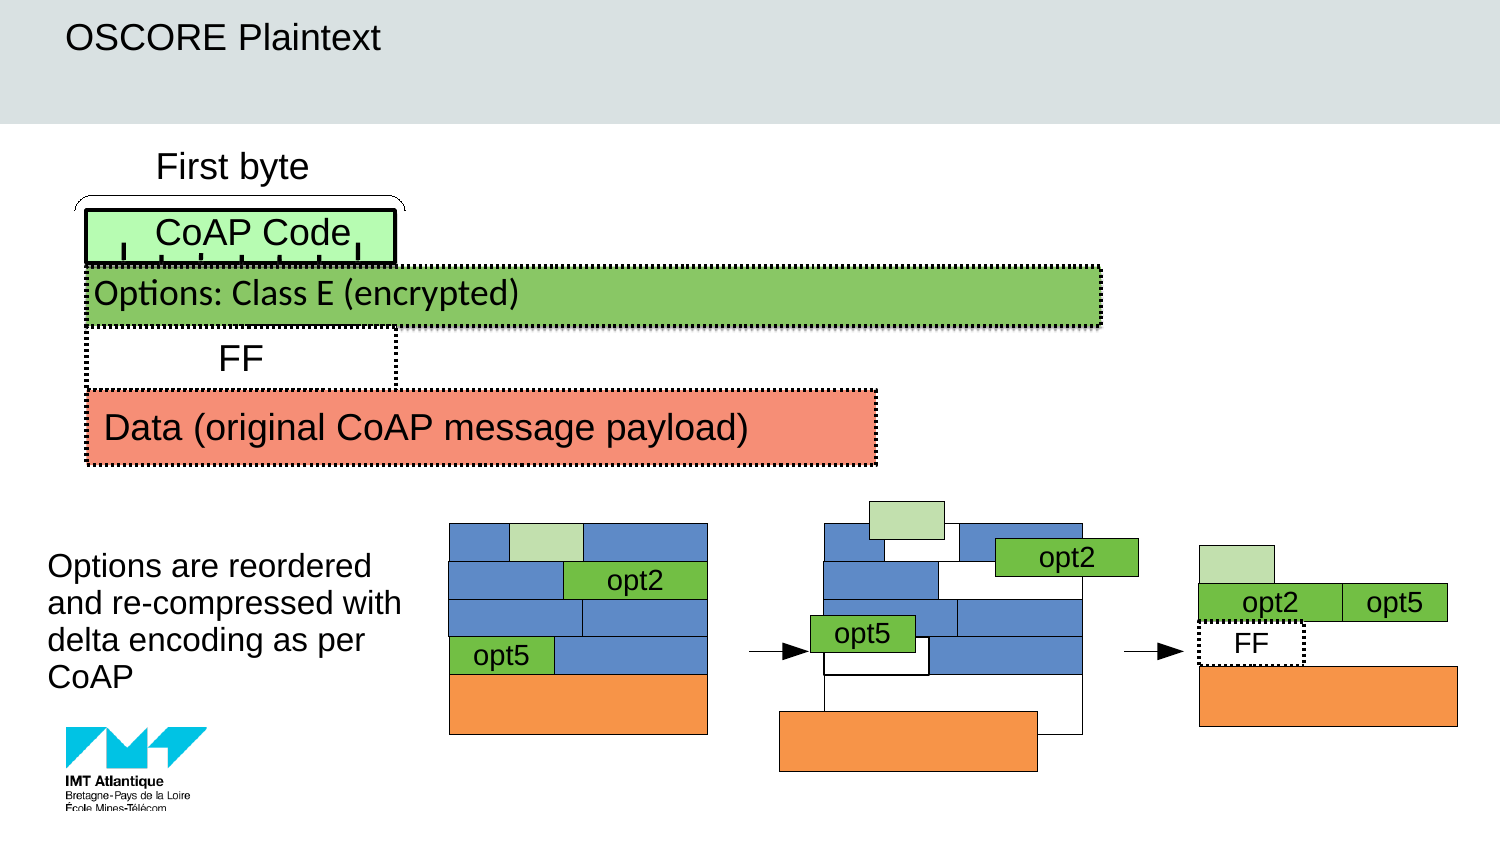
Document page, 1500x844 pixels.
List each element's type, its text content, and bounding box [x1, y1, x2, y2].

text_box opt2 [564, 562, 708, 600]
text_box FF [86, 326, 396, 390]
text_box opt2 [1198, 583, 1342, 622]
text_box First byte [140, 138, 381, 196]
text_box Options are reordered and re-compressed with delta encoding as per CoAP [32, 540, 438, 703]
title OSCORE Plaintext [64, 0, 1252, 74]
text_box opt5 [810, 615, 916, 653]
text_box Data (original CoAP message payload) [86, 390, 876, 466]
text_box [1199, 666, 1458, 727]
text_box opt2 [995, 538, 1139, 577]
text_box [779, 501, 1083, 772]
text_box Options: Class E (encrypted) [86, 266, 1101, 327]
text_box FF [1199, 621, 1305, 666]
text_box [1199, 545, 1275, 584]
text_box [86, 209, 159, 264]
text_box CoAP Code [140, 204, 396, 261]
text_box opt5 [449, 636, 555, 675]
text_box [448, 523, 708, 735]
text_box opt5 [1342, 583, 1448, 622]
